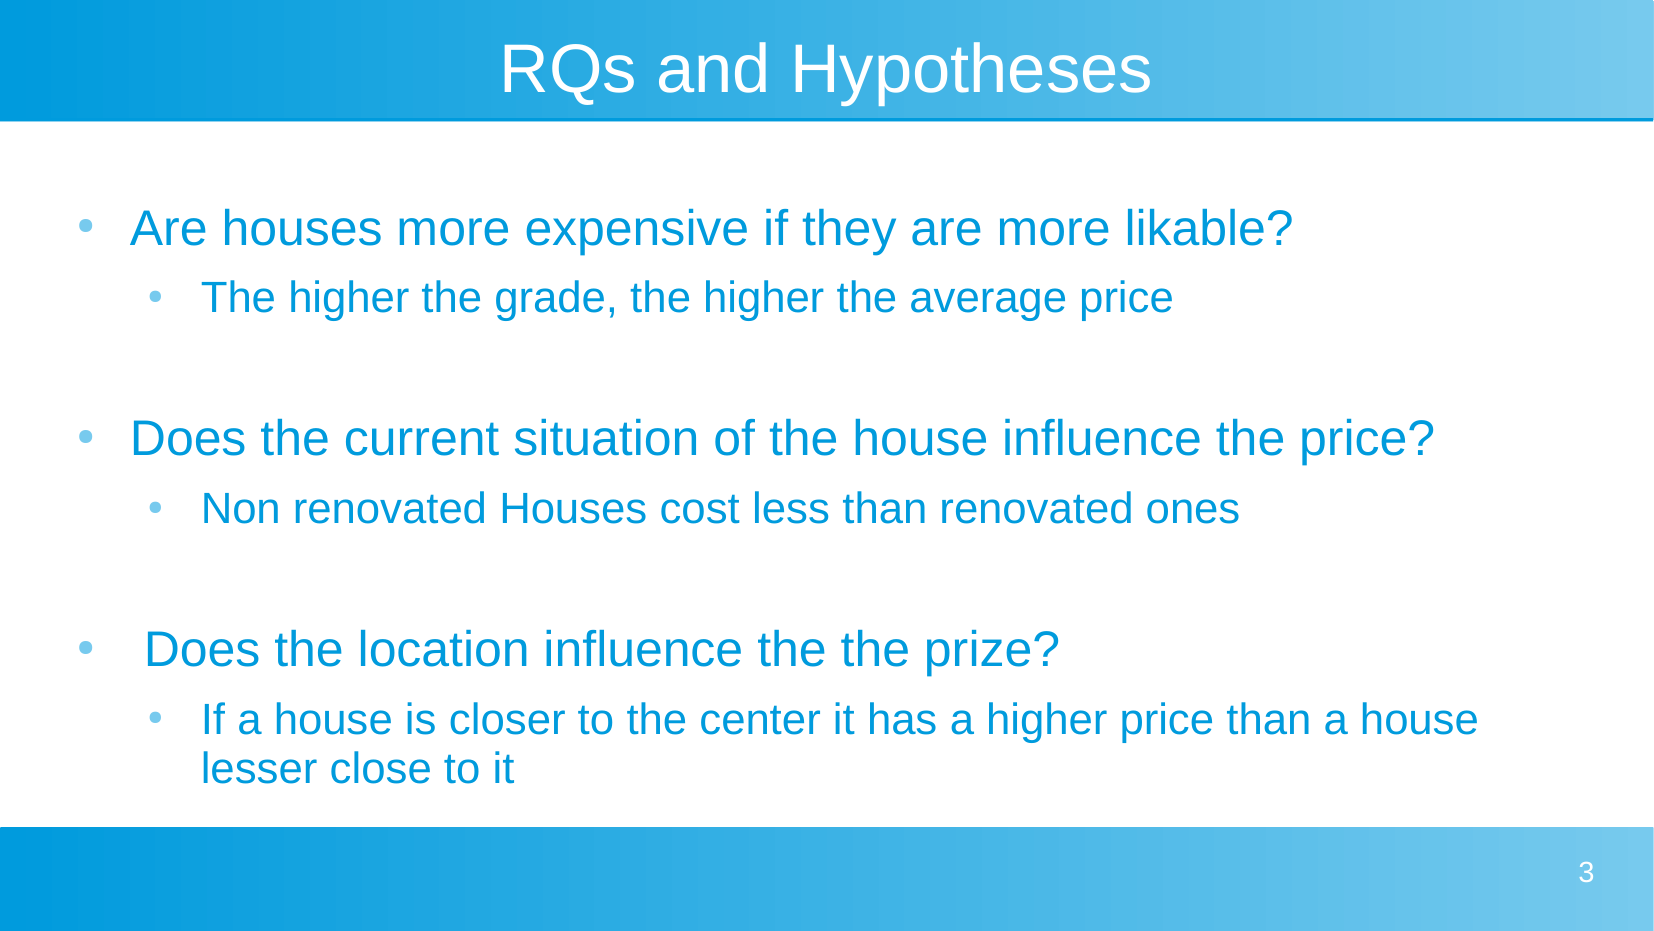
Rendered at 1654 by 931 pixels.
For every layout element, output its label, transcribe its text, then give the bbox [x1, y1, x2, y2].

list Are houses more expensive if they are more likable? The higher the grade, the higher the average price Does the current situation of the house influence the price? Non renovated Houses cost less than renovated ones Does the location influence the the prize? If a house is closer to the center it has a higher price than a house lesser close to it [59, 121, 1595, 713]
title RQs and Hypotheses [59, 29, 1595, 108]
